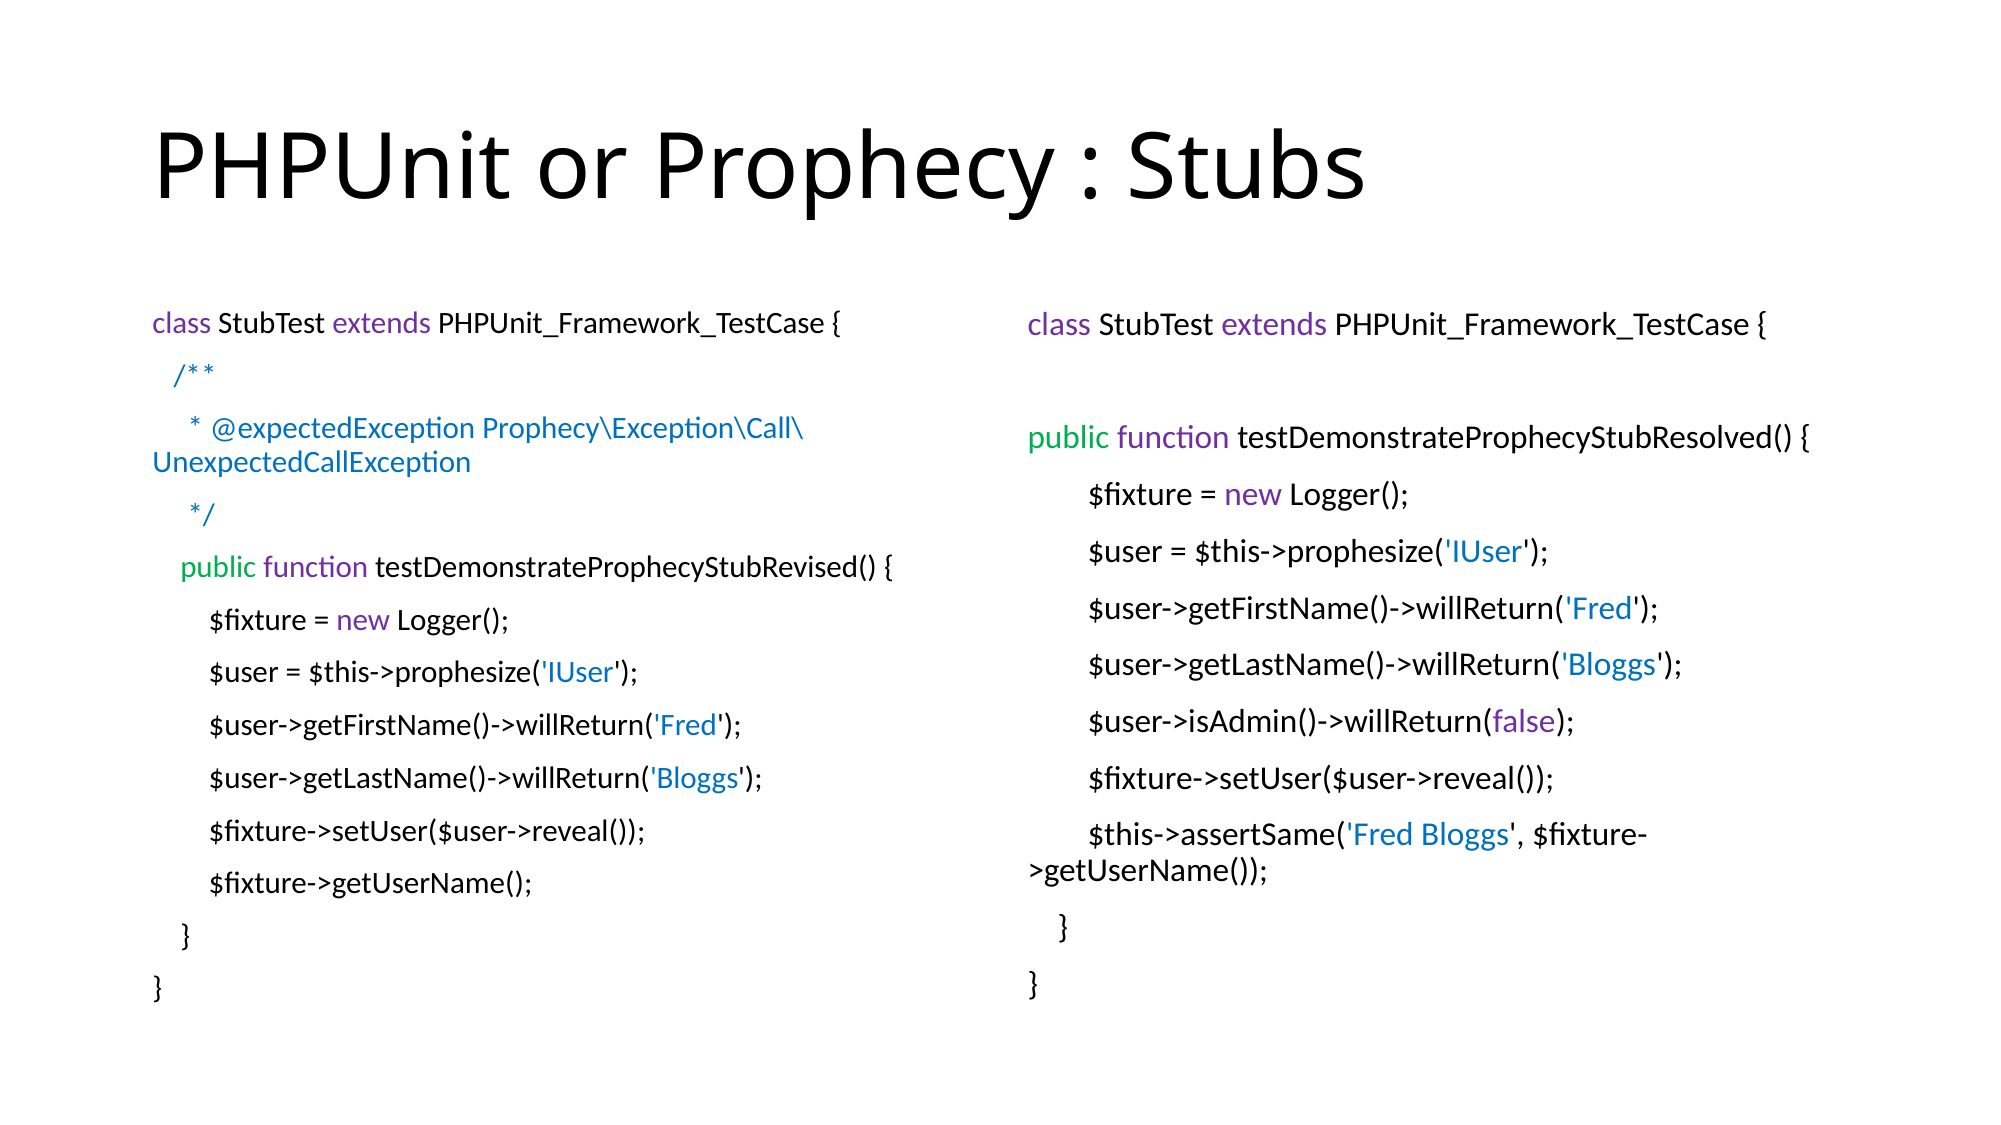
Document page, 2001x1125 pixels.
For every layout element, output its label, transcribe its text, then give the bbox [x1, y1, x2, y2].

list class StubTest extends PHPUnit_Framework_TestCase { /** * @expectedException Prophecy\Exception\Call\UnexpectedCallException */ public function testDemonstrateProphecyStubRevised() { $fixture = new Logger(); $user = $this->prophesize('IUser'); $user->getFirstName()->willReturn('Fred'); $user->getLastName()->willReturn('Bloggs'); $fixture->setUser($user->reveal()); $fixture->getUserName(); } } [137, 299, 988, 1014]
list class StubTest extends PHPUnit_Framework_TestCase { public function testDemonstrateProphecyStubResolved() { $fixture = new Logger(); $user = $this->prophesize('IUser'); $user->getFirstName()->willReturn('Fred'); $user->getLastName()->willReturn('Bloggs'); $user->isAdmin()->willReturn(false); $fixture->setUser($user->reveal()); $this->assertSame('Fred Bloggs', $fixture->getUserName()); } } [1012, 299, 1863, 1014]
title PHPUnit or Prophecy : Stubs [137, 59, 1863, 278]
